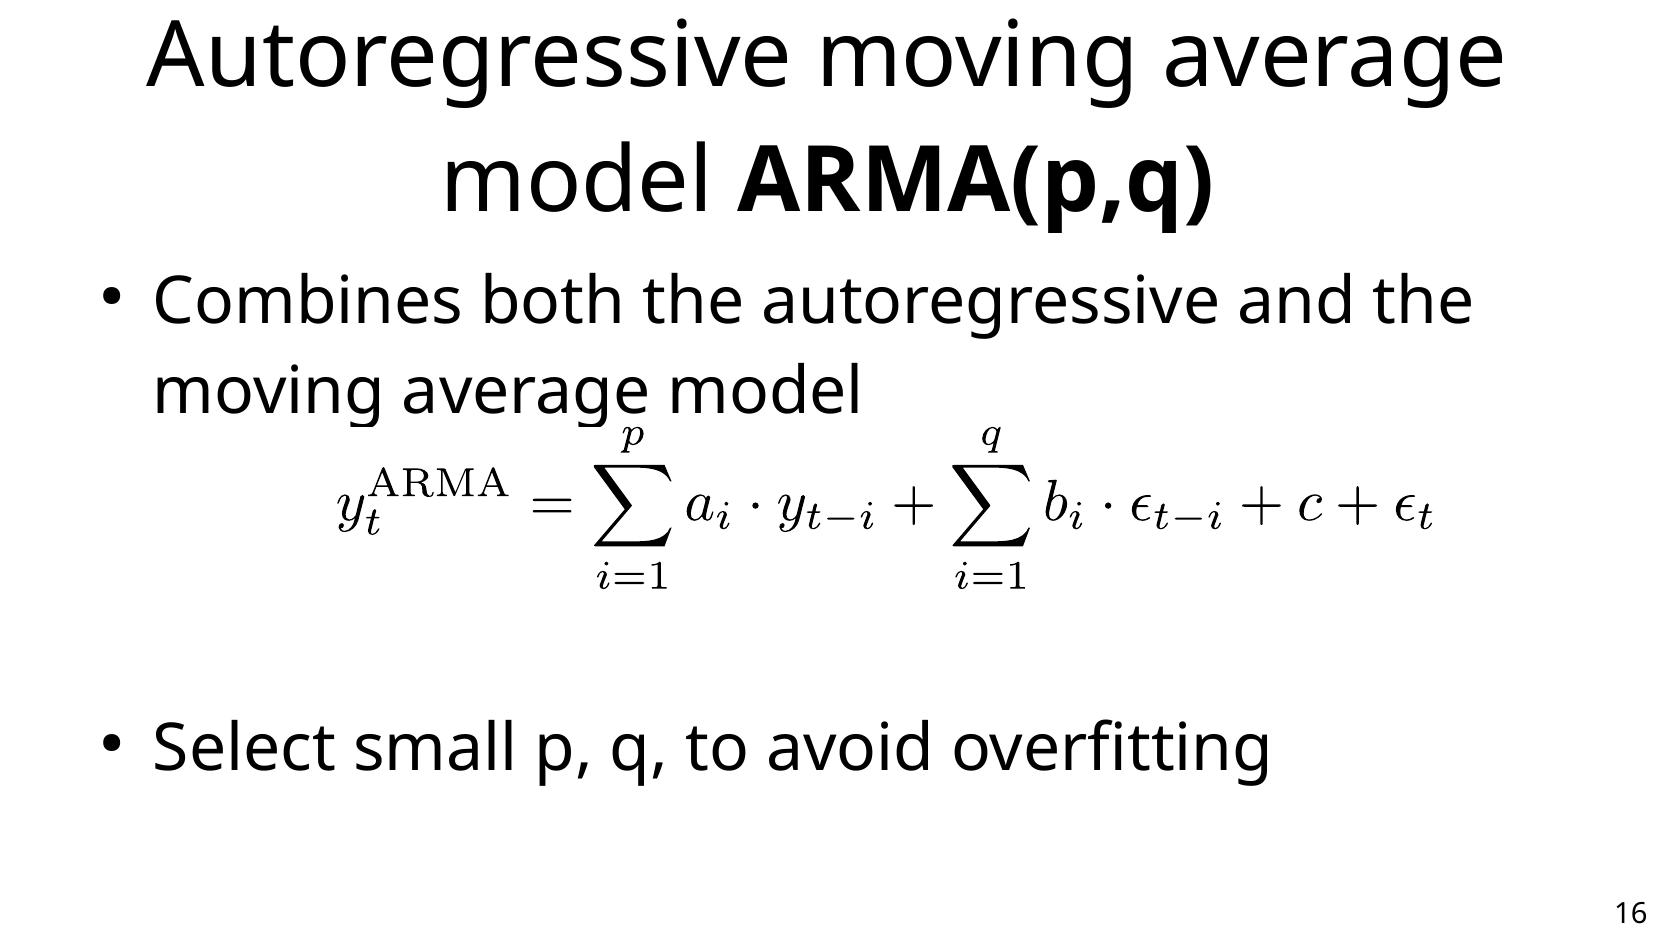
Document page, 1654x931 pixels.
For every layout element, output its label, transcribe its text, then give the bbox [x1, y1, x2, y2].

title Autoregressive moving average model ARMA(p,q) [4, 1, 1651, 226]
text_box [335, 426, 1435, 590]
list Combines both the autoregressive and the moving average model Select small p, q, to avoid overfitting [82, 253, 1571, 793]
